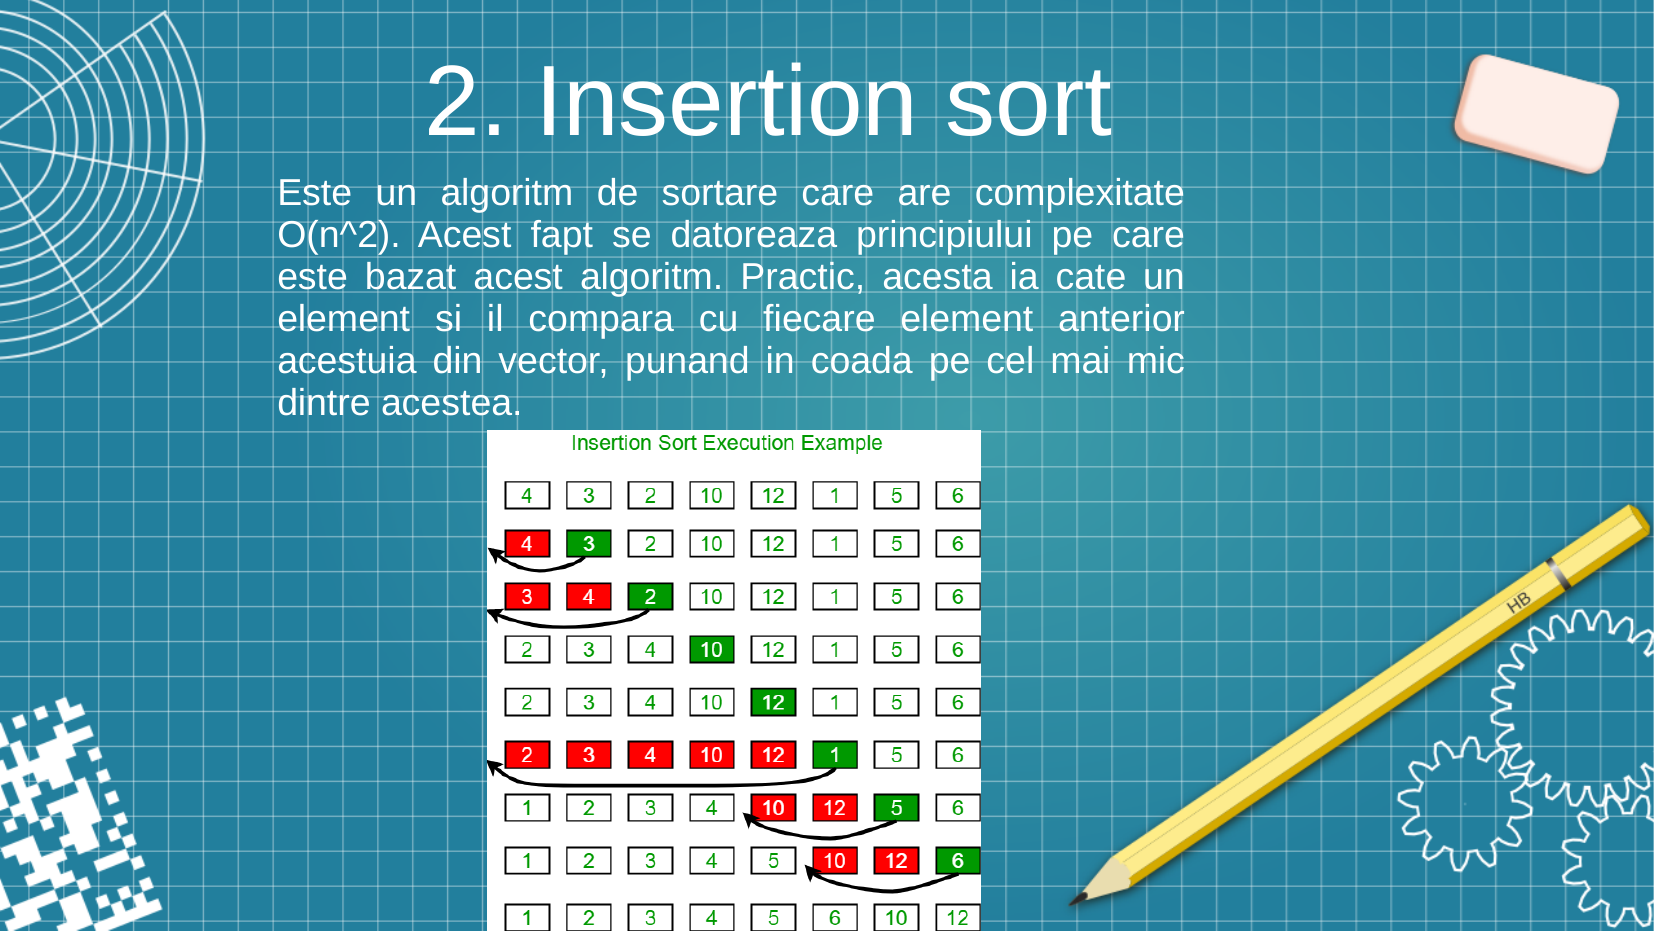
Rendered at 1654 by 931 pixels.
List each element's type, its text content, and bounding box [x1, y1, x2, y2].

text_box 2. Insertion sort [225, 37, 1313, 165]
text_box Este un algoritm de sortare care are complexitate O(n^2). Acest fapt se datoreaza principiului pe care este bazat acest algoritm. Practic, acesta ia cate un element si il compara cu fiecare element anterior acestuia din vector, punand in coada pe cel mai mic dintre acestea. [262, 164, 1201, 431]
picture [0, 0, 1654, 931]
